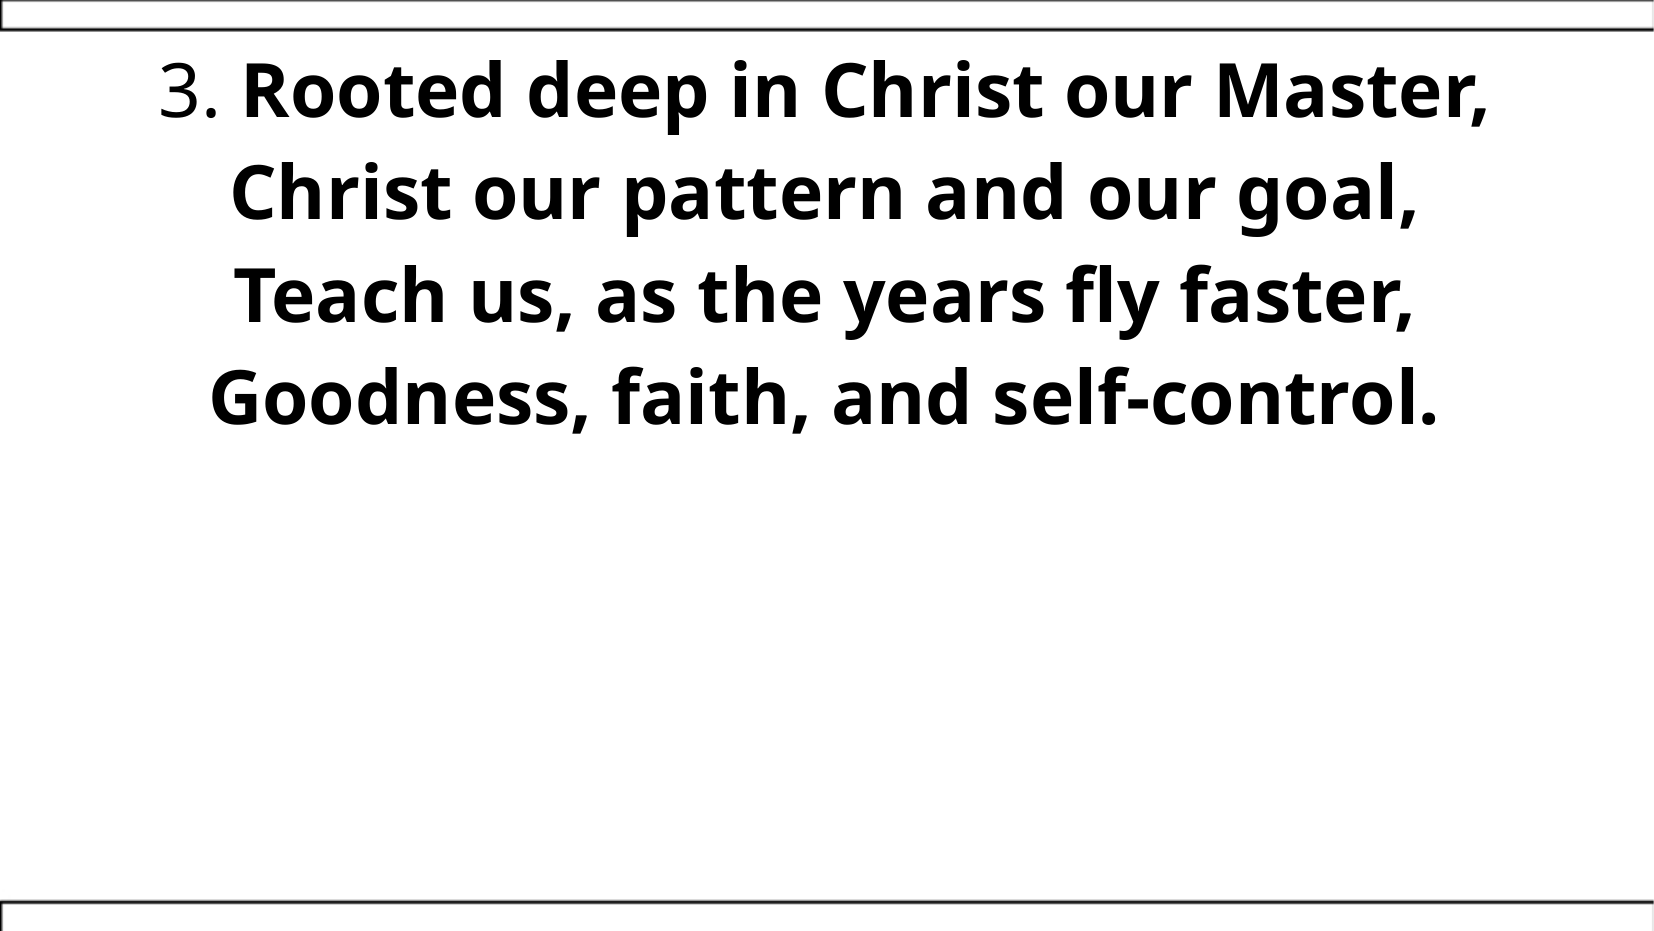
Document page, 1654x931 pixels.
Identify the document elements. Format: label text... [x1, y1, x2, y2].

picture [0, 0, 1654, 931]
text_box 3. Rooted deep in Christ our Master, Christ our pattern and our goal, Teach us, as the years fly faster, Goodness, faith, and self-control. [90, 30, 1561, 445]
